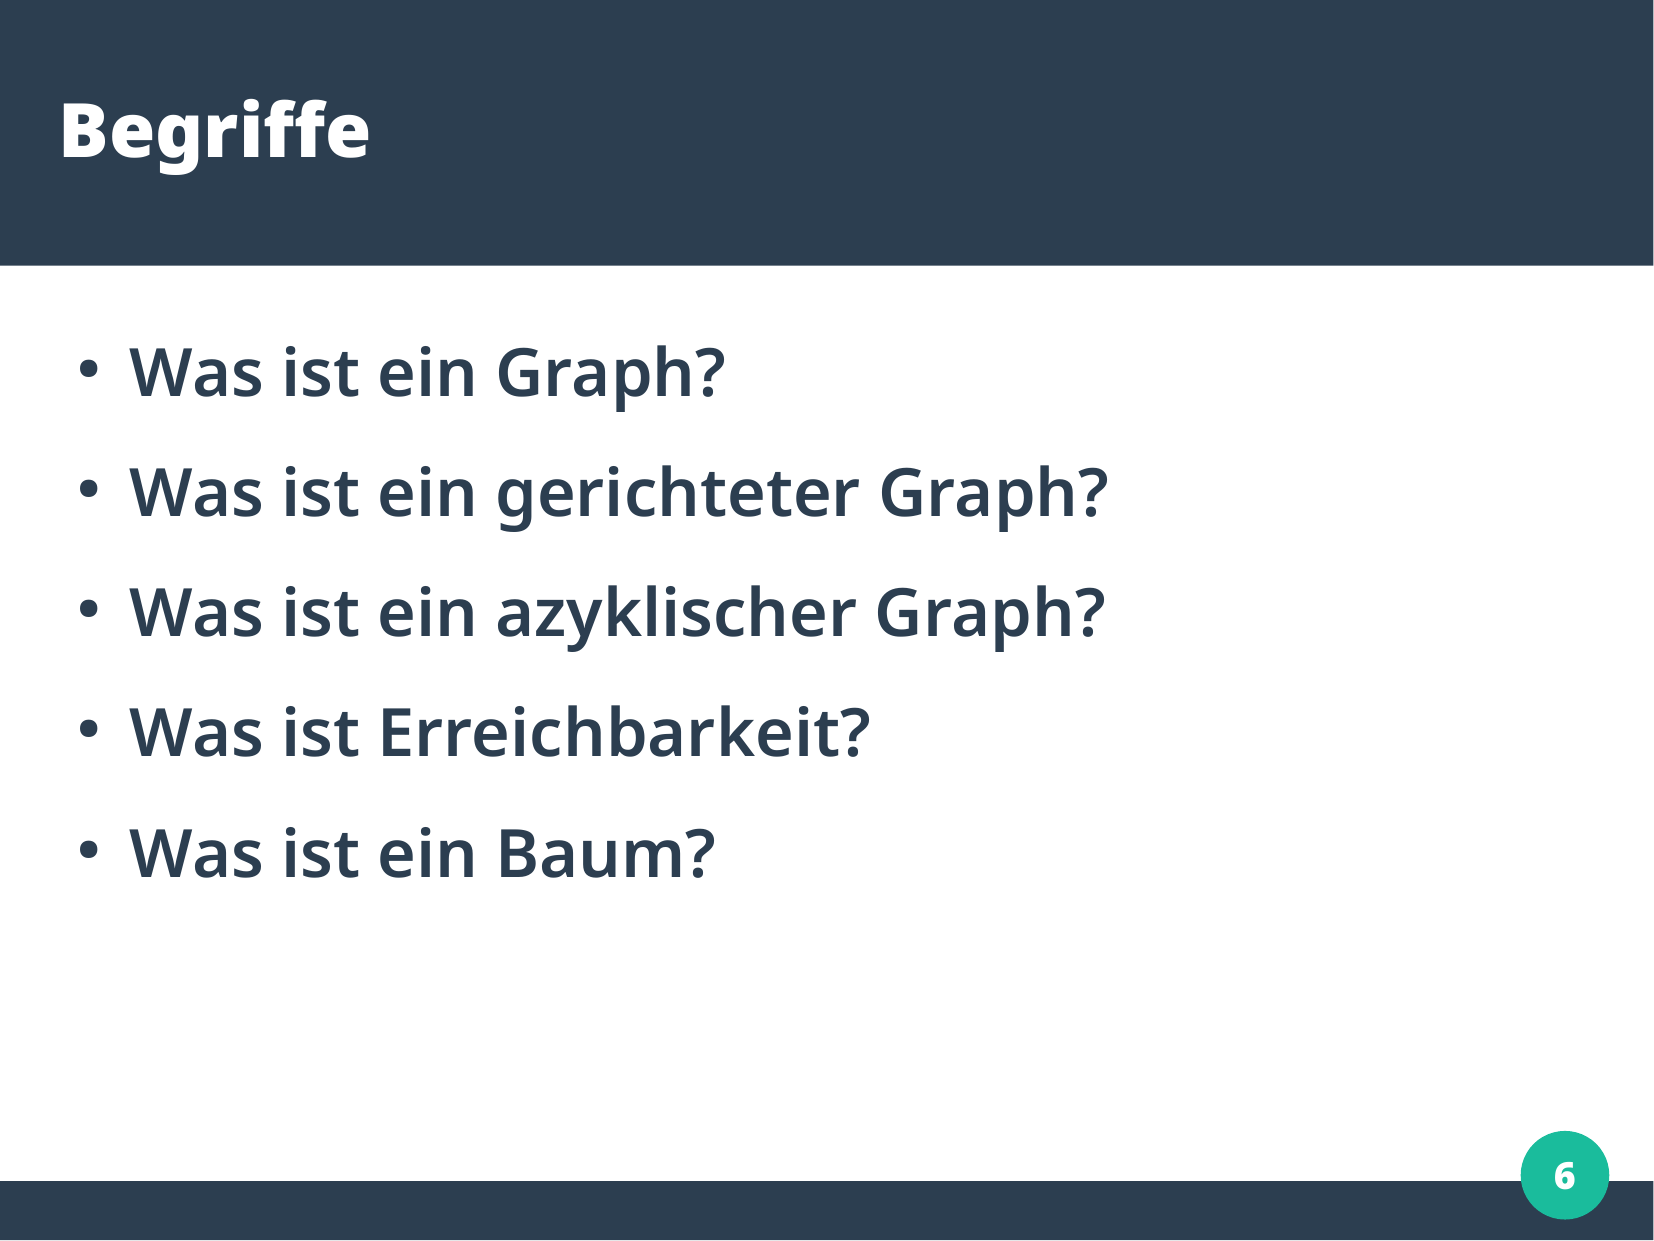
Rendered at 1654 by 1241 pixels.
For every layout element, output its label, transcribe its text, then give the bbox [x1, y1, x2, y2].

title Begriffe [59, 49, 1595, 207]
list Was ist ein Graph? Was ist ein gerichteter Graph? Was ist ein azyklischer Graph? Was ist Erreichbarkeit? Was ist ein Baum? [59, 324, 1595, 1152]
